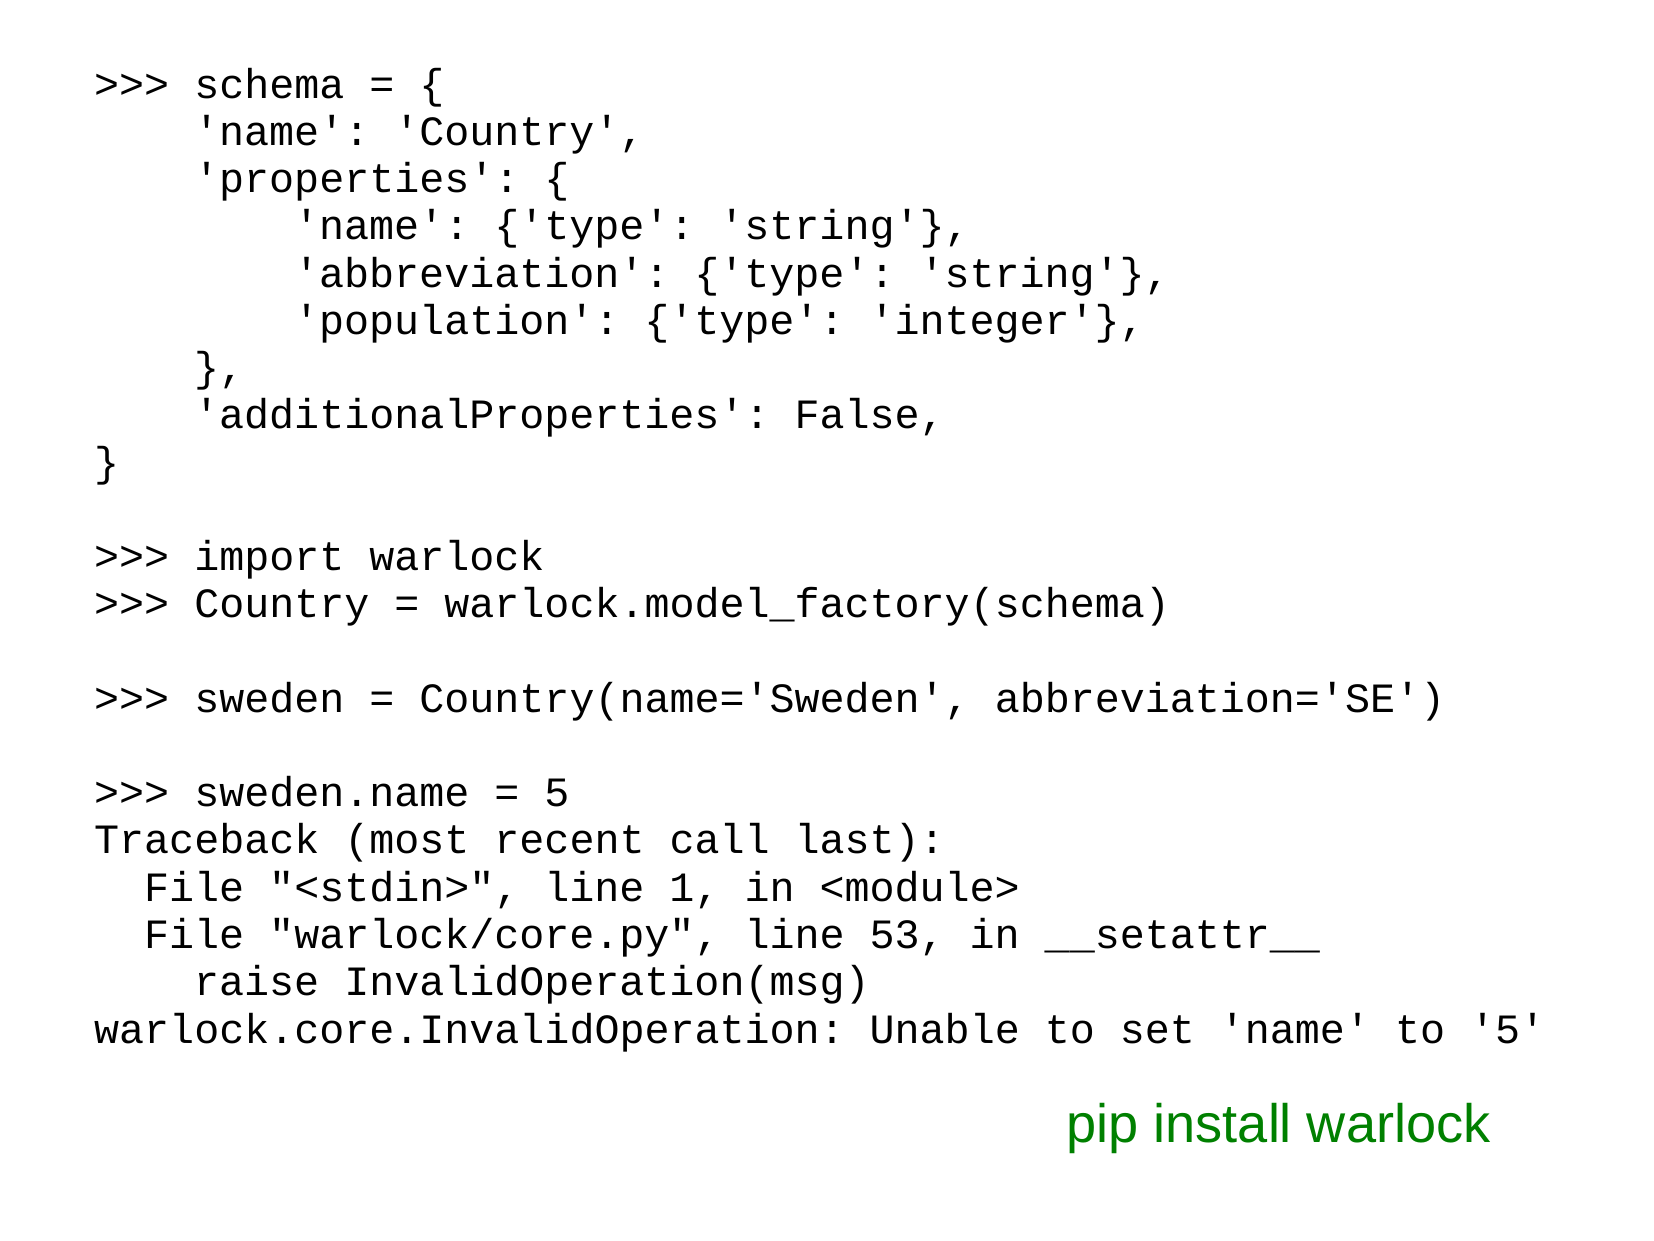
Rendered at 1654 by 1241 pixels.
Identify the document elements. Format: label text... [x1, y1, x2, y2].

text_box >>> schema = { 'name': 'Country', 'properties': { 'name': {'type': 'string'}, 'abbreviation': {'type': 'string'}, 'population': {'type': 'integer'}, }, 'additionalProperties': False, } >>> import warlock >>> Country = warlock.model_factory(schema) >>> sweden = Country(name='Sweden', abbreviation='SE') >>> sweden.name = 5 Traceback (most recent call last): File "<stdin>", line 1, in <module> File "warlock/core.py", line 53, in __setattr__ raise InvalidOperation(msg) warlock.core.InvalidOperation: Unable to set 'name' to '5' [79, 56, 1560, 1063]
text_box pip install warlock [1051, 1086, 1607, 1182]
